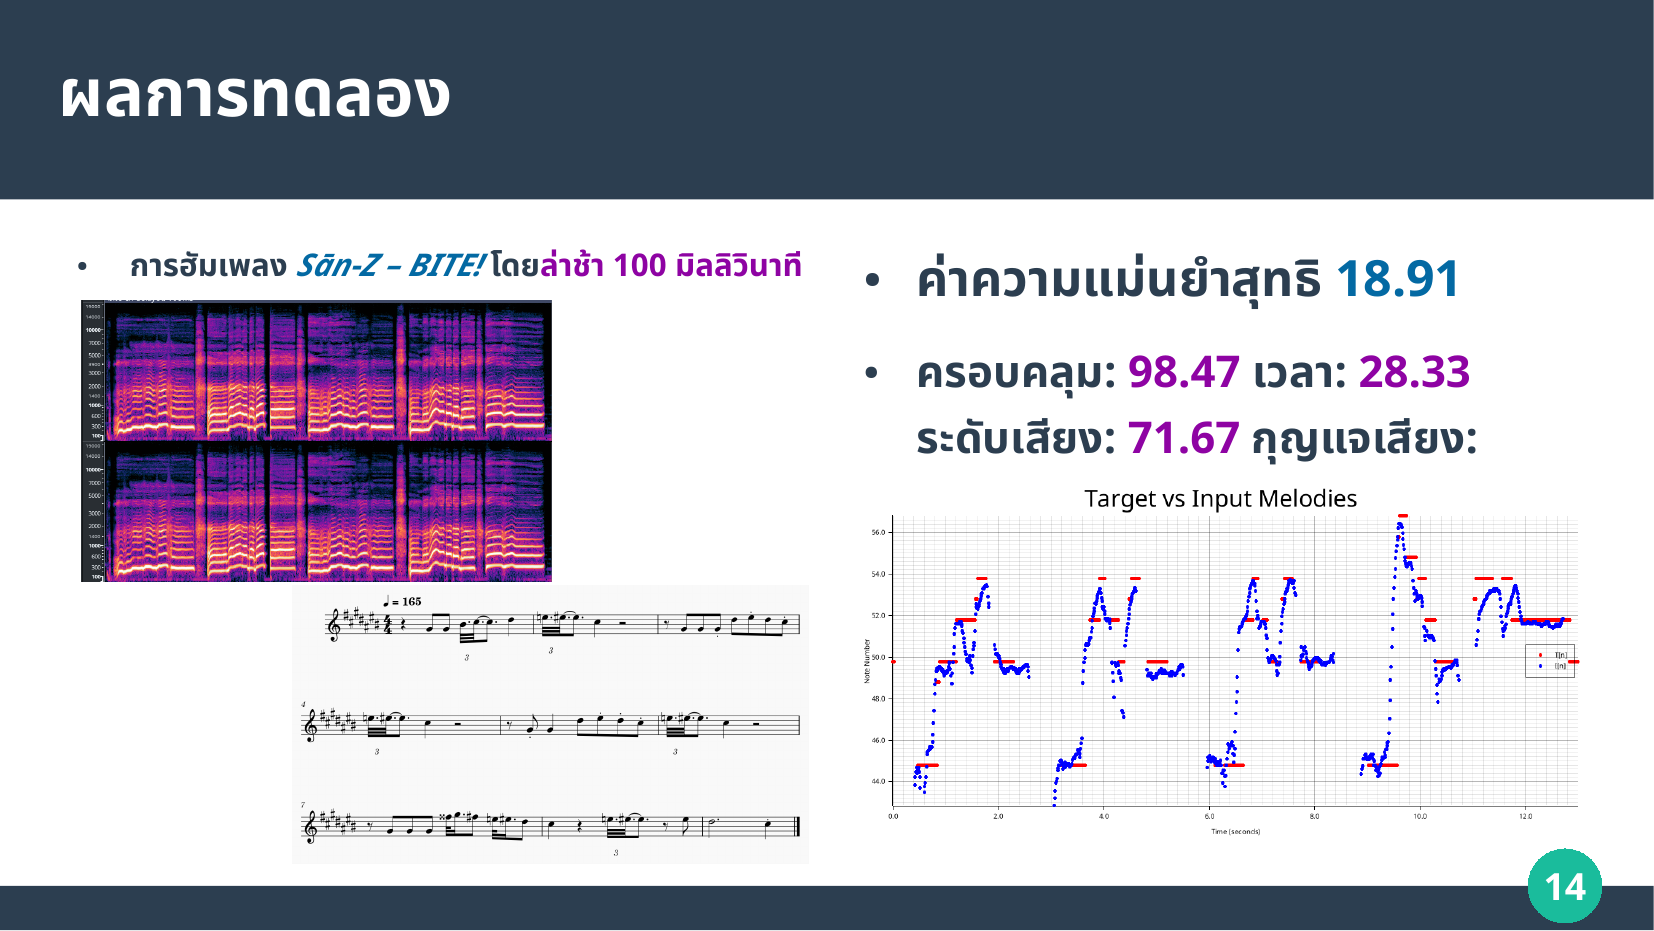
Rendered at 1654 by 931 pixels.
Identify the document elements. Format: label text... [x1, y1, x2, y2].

list ค่าความแม่นยำสุทธิ 18.91 ครอบคลุม: 98.47 เวลา: 28.33 ระดับเสียง: 71.67 กุญแจเสียง: 56.02 [845, 243, 1596, 864]
list การฮัมเพลง Sān-Z – BITE! โดยล่าช้า 100 มิลลิวินาที [59, 243, 809, 864]
picture [856, 477, 1585, 842]
title ผลการทดลอง [59, 37, 1595, 155]
picture [292, 585, 809, 864]
picture [81, 300, 552, 582]
